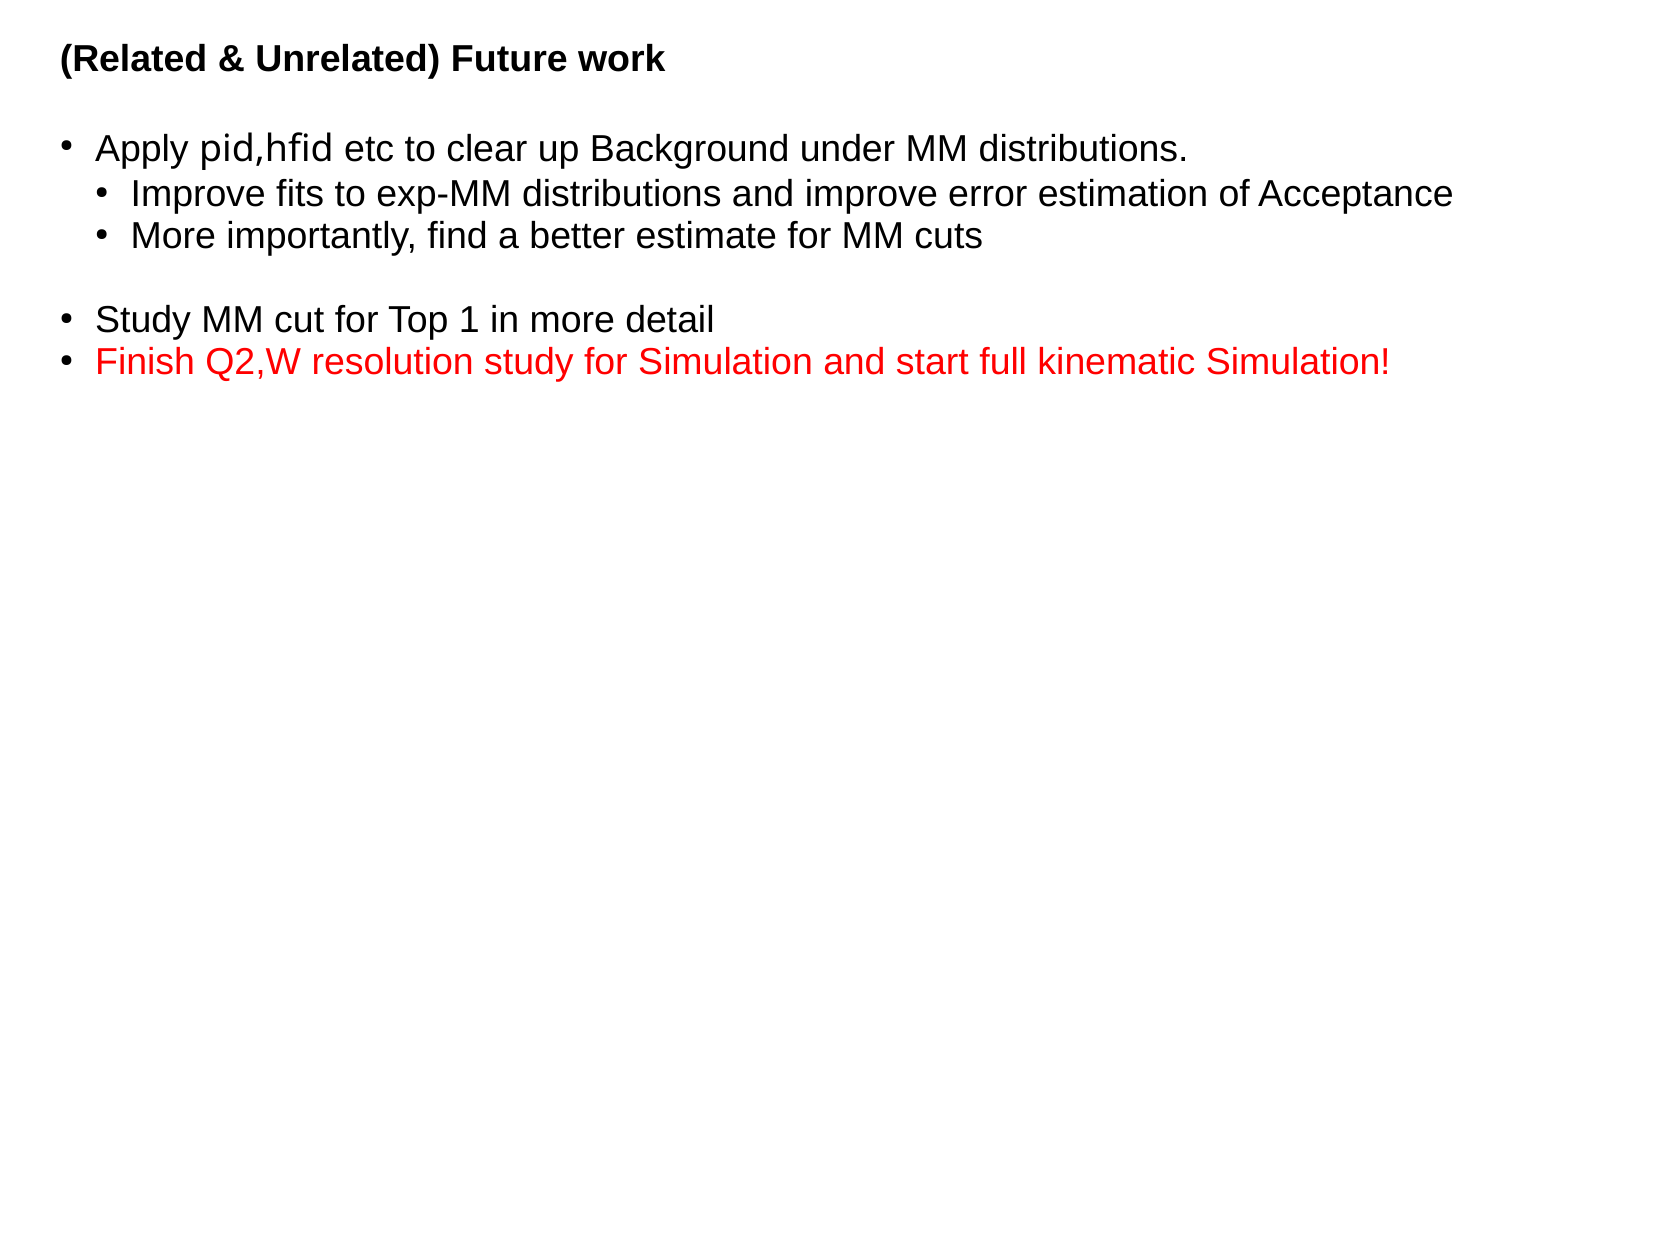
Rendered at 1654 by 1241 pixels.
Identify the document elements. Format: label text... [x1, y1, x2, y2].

text_box (Related & Unrelated) Future work Apply pid,hfid etc to clear up Background under MM distributions. Improve fits to exp-MM distributions and improve error estimation of Acceptance More importantly, find a better estimate for MM cuts Study MM cut for Top 1 in more detail Finish Q2,W resolution study for Simulation and start full kinematic Simulation! [45, 30, 1591, 425]
